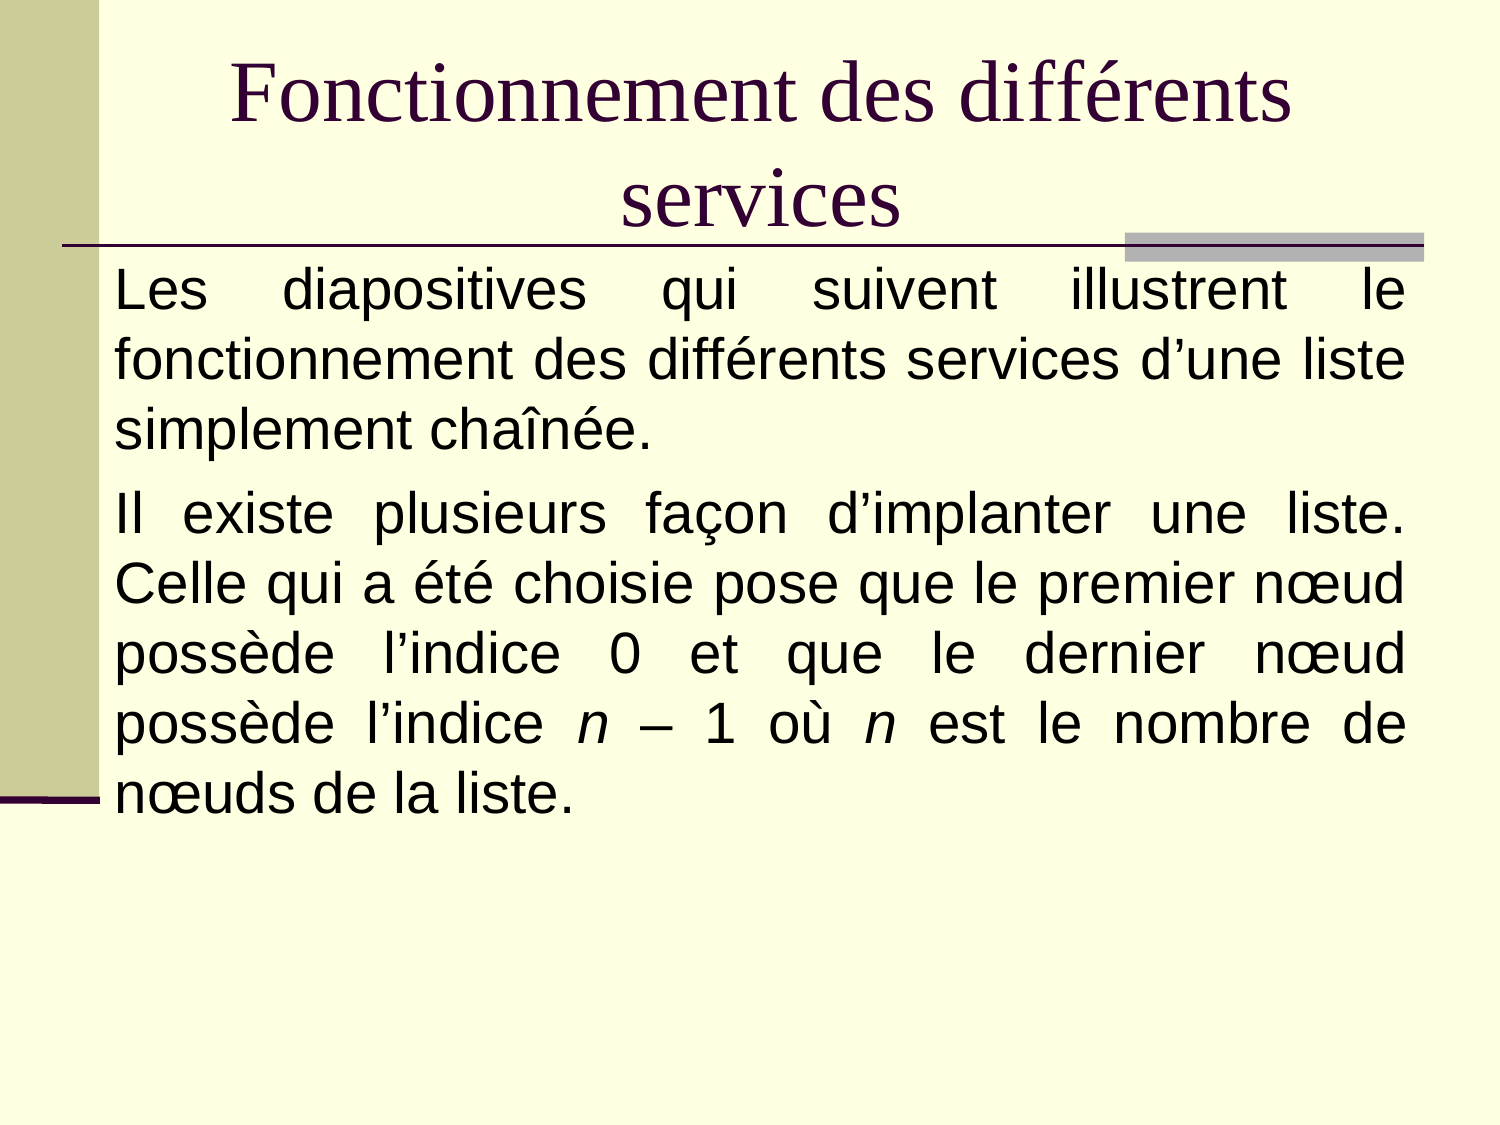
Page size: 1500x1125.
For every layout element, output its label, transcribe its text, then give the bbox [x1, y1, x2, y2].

title Fonctionnement des différents services [100, 45, 1424, 234]
text_box Les diapositives qui suivent illustrent le fonctionnement des différents services d’une liste simplement chaînée. Il existe plusieurs façon d’implanter une liste. Celle qui a été choisie pose que le premier nœud possède l’indice 0 et que le dernier nœud possède l’indice n – 1 où n est le nombre de nœuds de la liste. [100, 243, 1424, 834]
